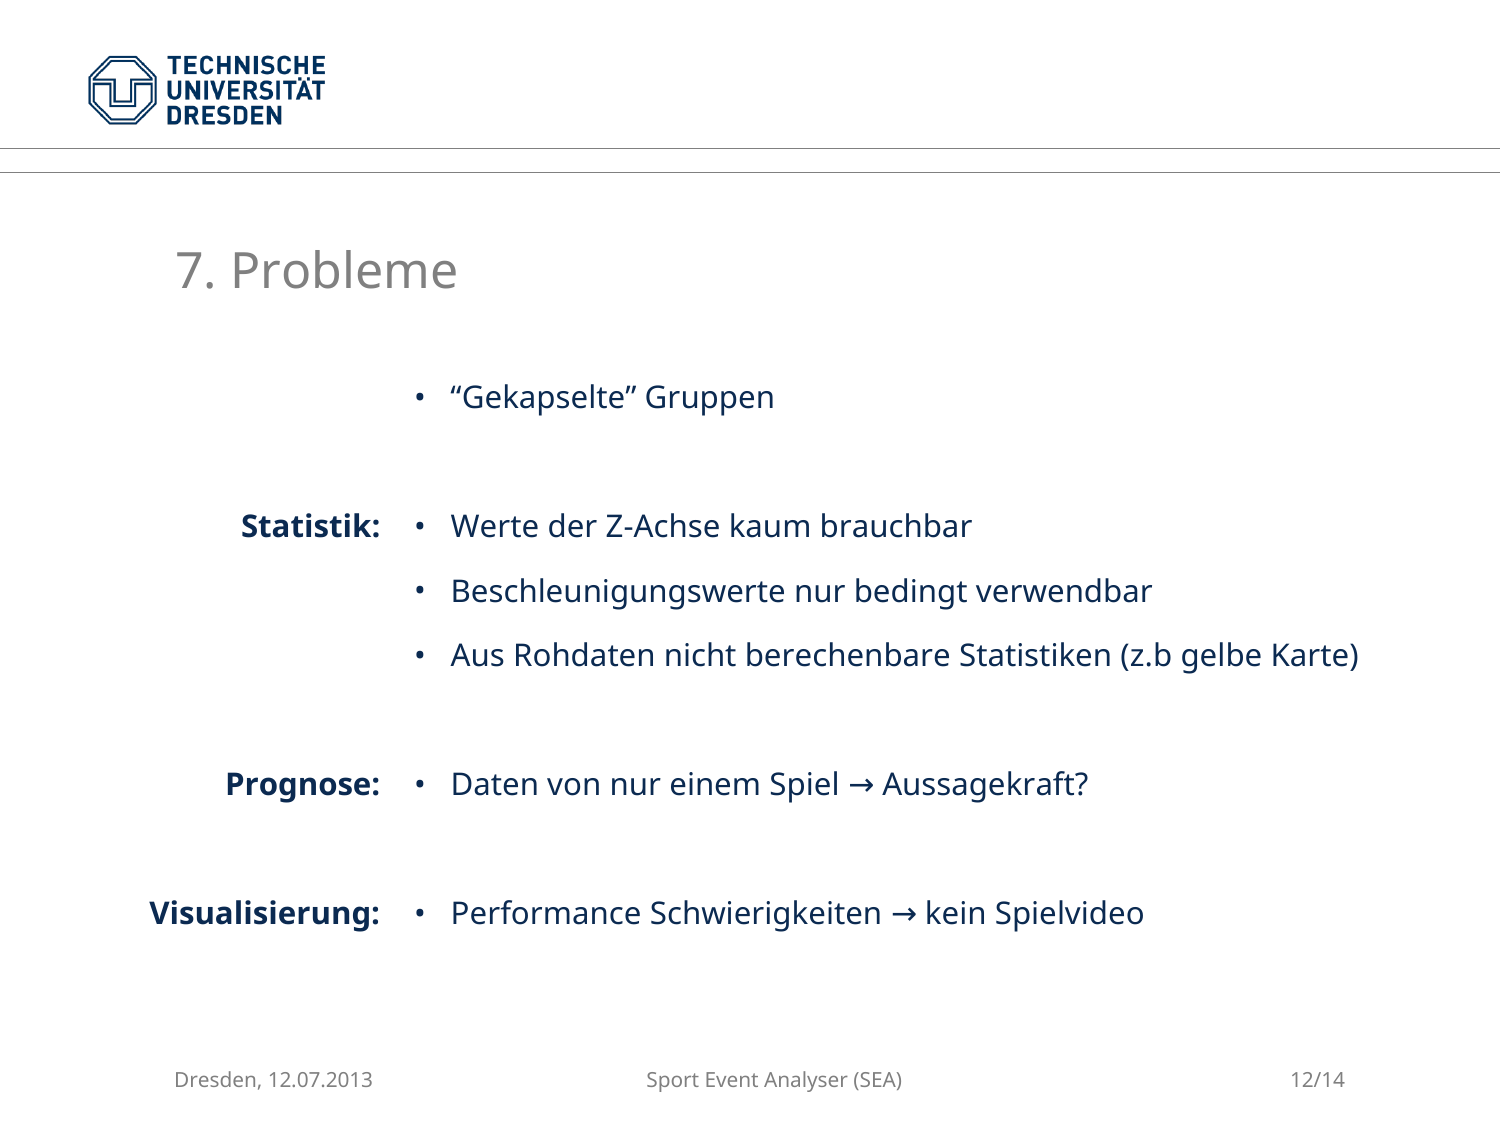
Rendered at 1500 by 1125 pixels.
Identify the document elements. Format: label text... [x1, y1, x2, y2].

list Statistik: Prognose: Visualisierung: [86, 305, 396, 953]
list “Gekapselte” Gruppen Werte der Z-Achse kaum brauchbar Beschleunigungswerte nur bedingt verwendbar Aus Rohdaten nicht berechenbare Statistiken (z.b gelbe Karte) Daten von nur einem Spiel → Aussagekraft? Performance Schwierigkeiten → kein Spielvideo [399, 305, 1500, 953]
text_box Dresden, 12.07.2013 [159, 1048, 510, 1109]
title 7. Probleme [160, 231, 1392, 307]
picture [88, 54, 325, 125]
